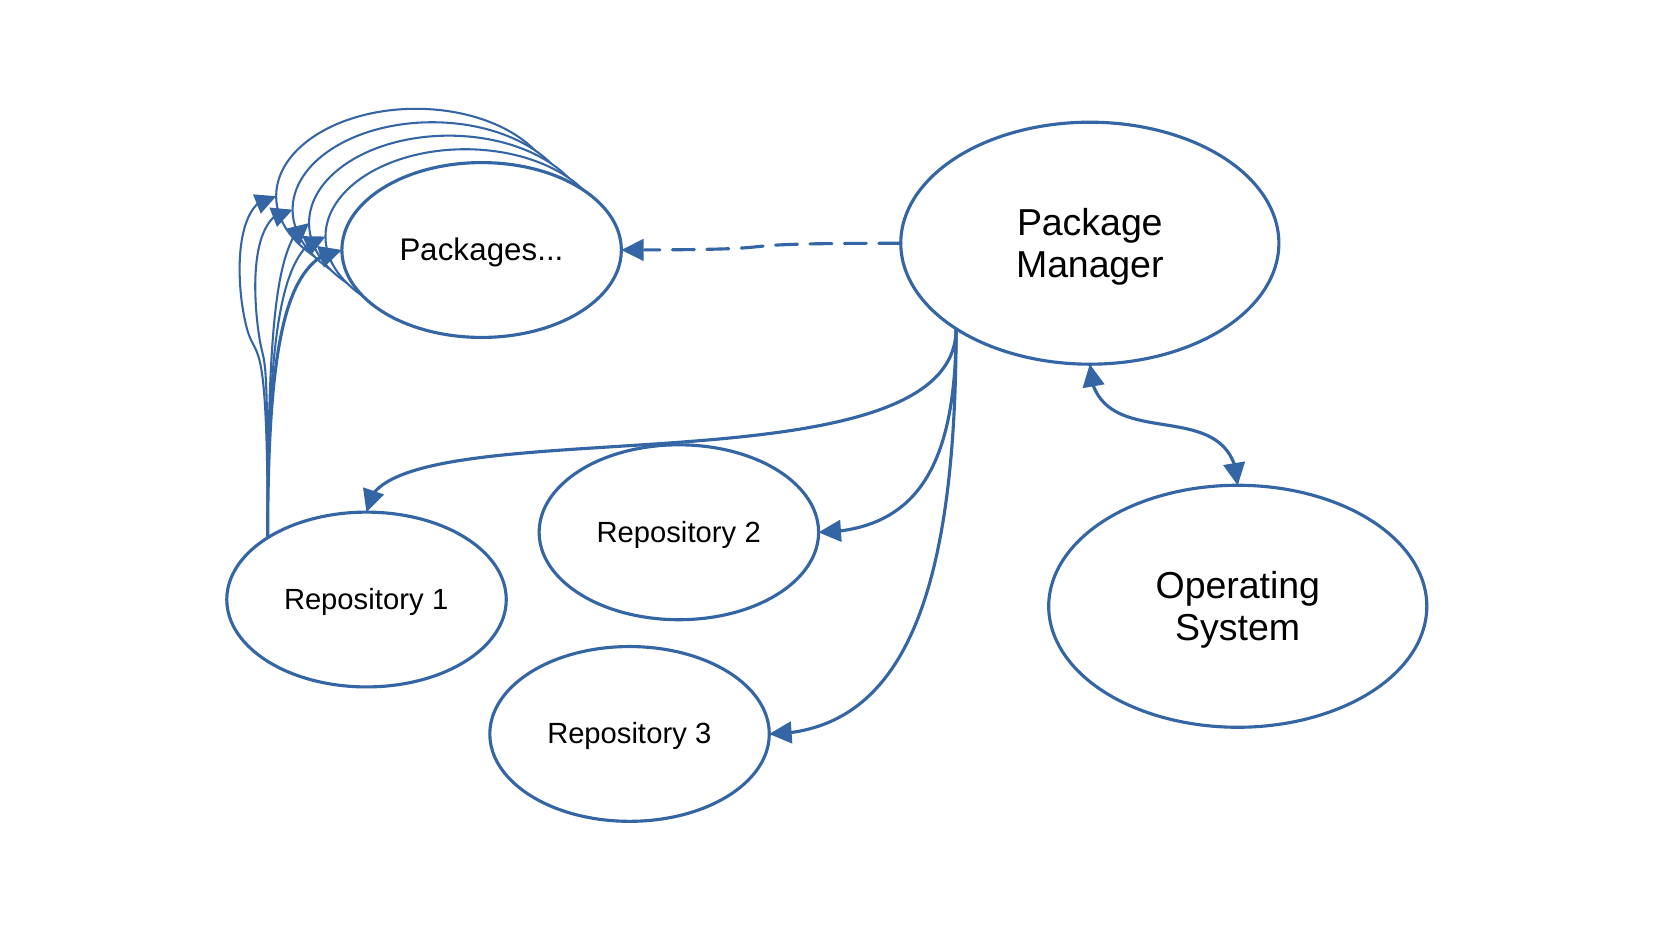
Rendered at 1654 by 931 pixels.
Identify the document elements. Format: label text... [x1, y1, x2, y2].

text_box Package Manager [900, 122, 1279, 365]
text_box [294, 239, 305, 248]
text_box [326, 252, 360, 295]
text_box Repository 1 [226, 512, 507, 687]
text_box Operating System [1048, 485, 1427, 728]
text_box [276, 108, 583, 249]
text_box Repository 3 [489, 646, 770, 822]
text_box [312, 249, 319, 258]
text_box Repository 2 [539, 444, 819, 620]
text_box Packages... [341, 162, 622, 338]
